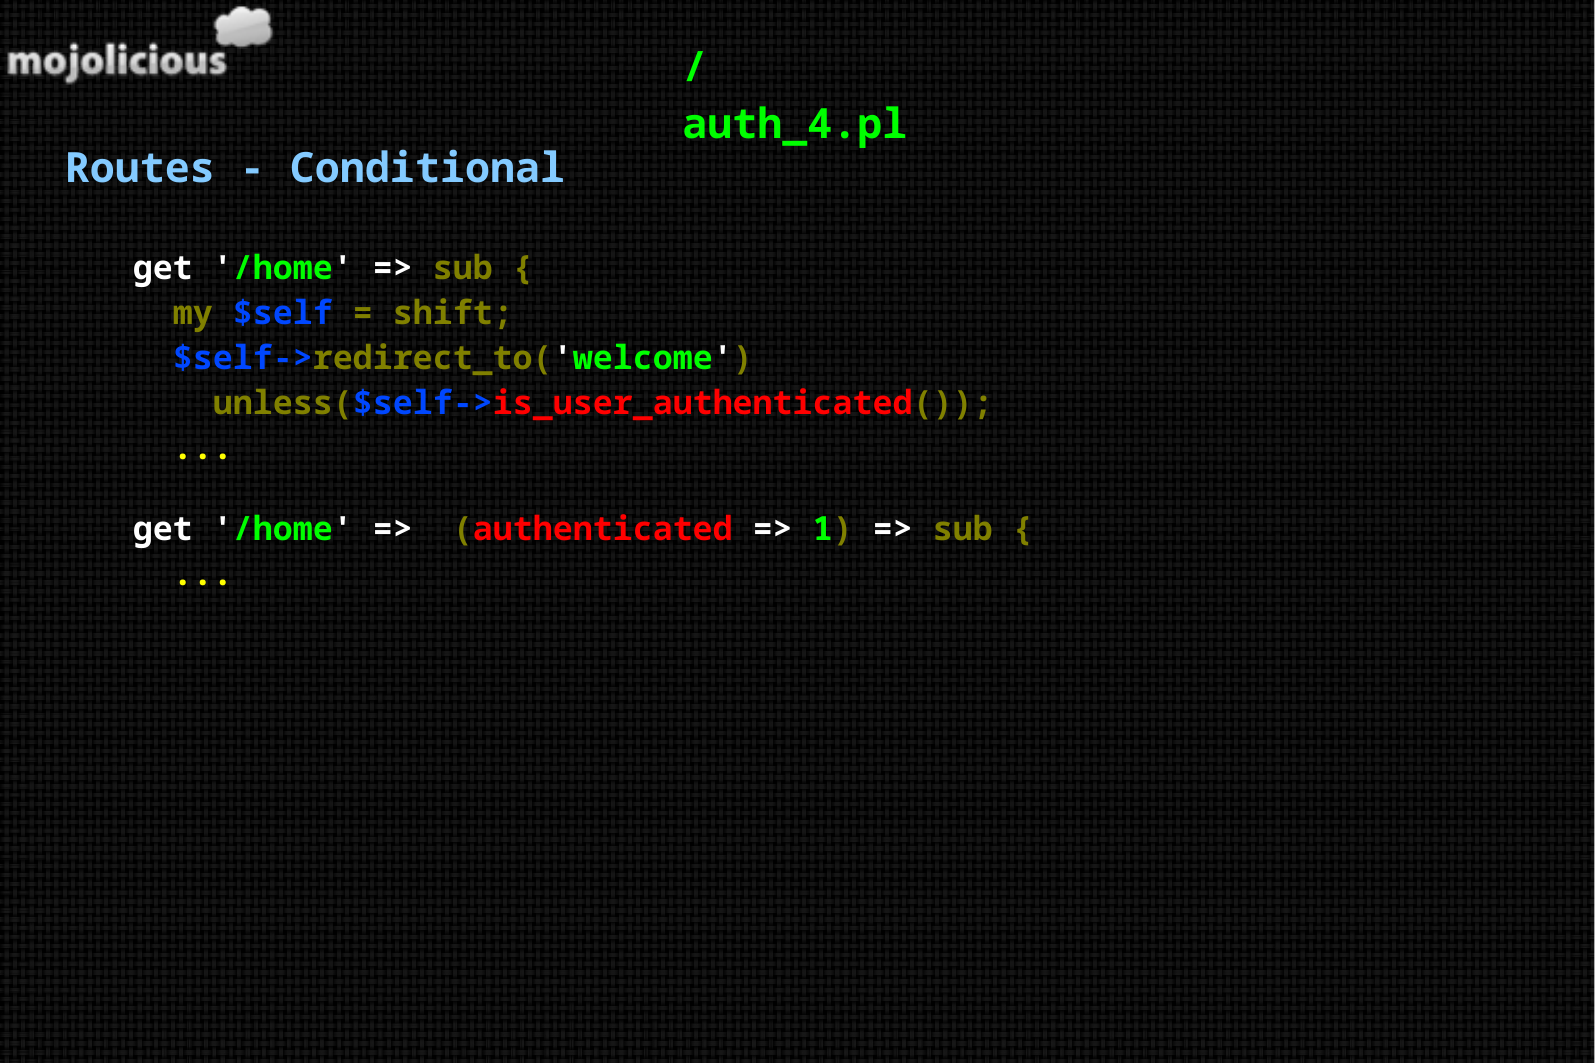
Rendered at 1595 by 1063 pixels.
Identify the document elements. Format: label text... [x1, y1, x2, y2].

picture [0, 0, 1595, 1063]
text_box get '/home' => (authenticated => 1) => sub { ... [118, 497, 1183, 629]
text_box get '/home' => sub { my $self = shift; $self->redirect_to('welcome') unless($self->is_user_authenticated()); ... [118, 236, 1009, 445]
text_box /auth_4.pl [667, 29, 928, 94]
text_box Routes - Conditional [50, 129, 597, 194]
